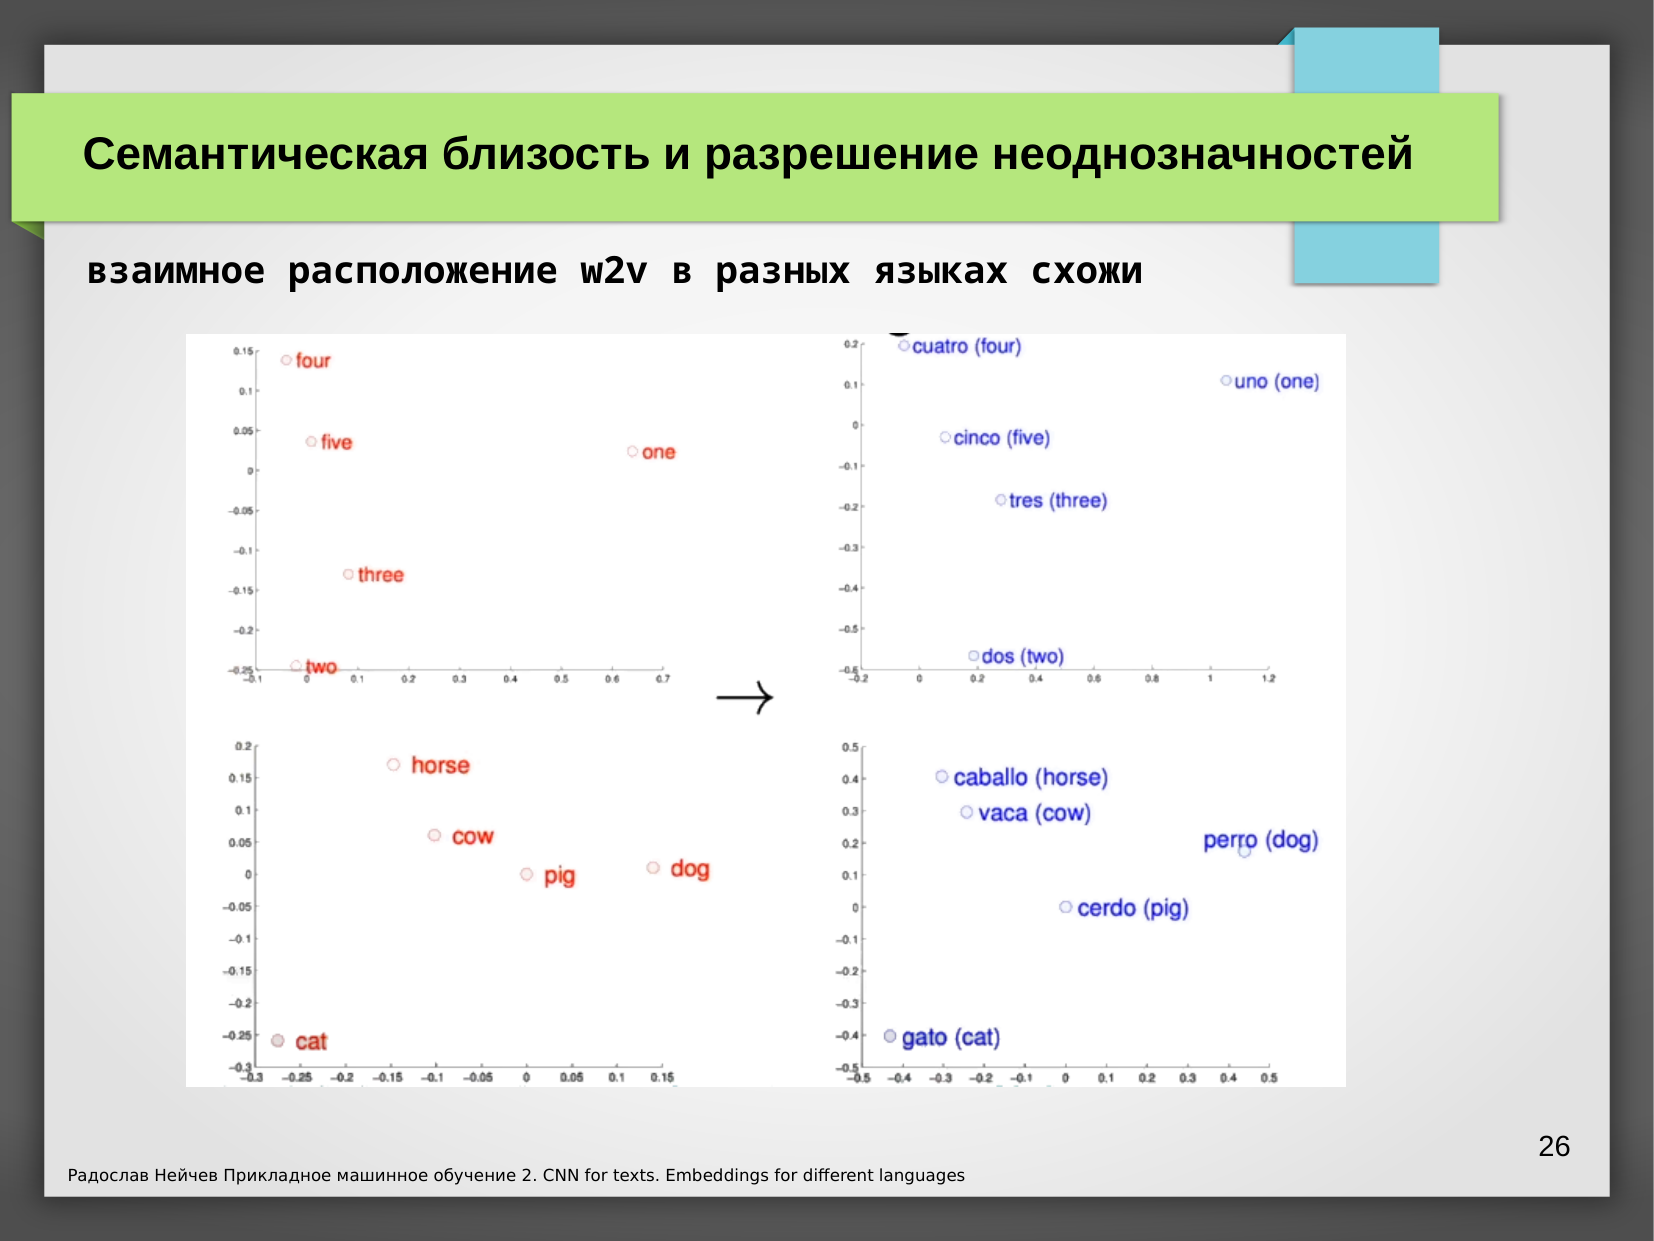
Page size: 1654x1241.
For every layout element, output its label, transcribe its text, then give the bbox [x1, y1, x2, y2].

text_box Радослав Нейчев Прикладное машинное обучение 2. CNN for texts. Embeddings for different languages [52, 1158, 1205, 1193]
picture [0, 0, 1654, 1241]
text_box взаимное расположение w2v в разных языках схожи [70, 236, 1229, 308]
title Семантическая близость и разрешение неоднозначностей [82, 121, 1489, 187]
